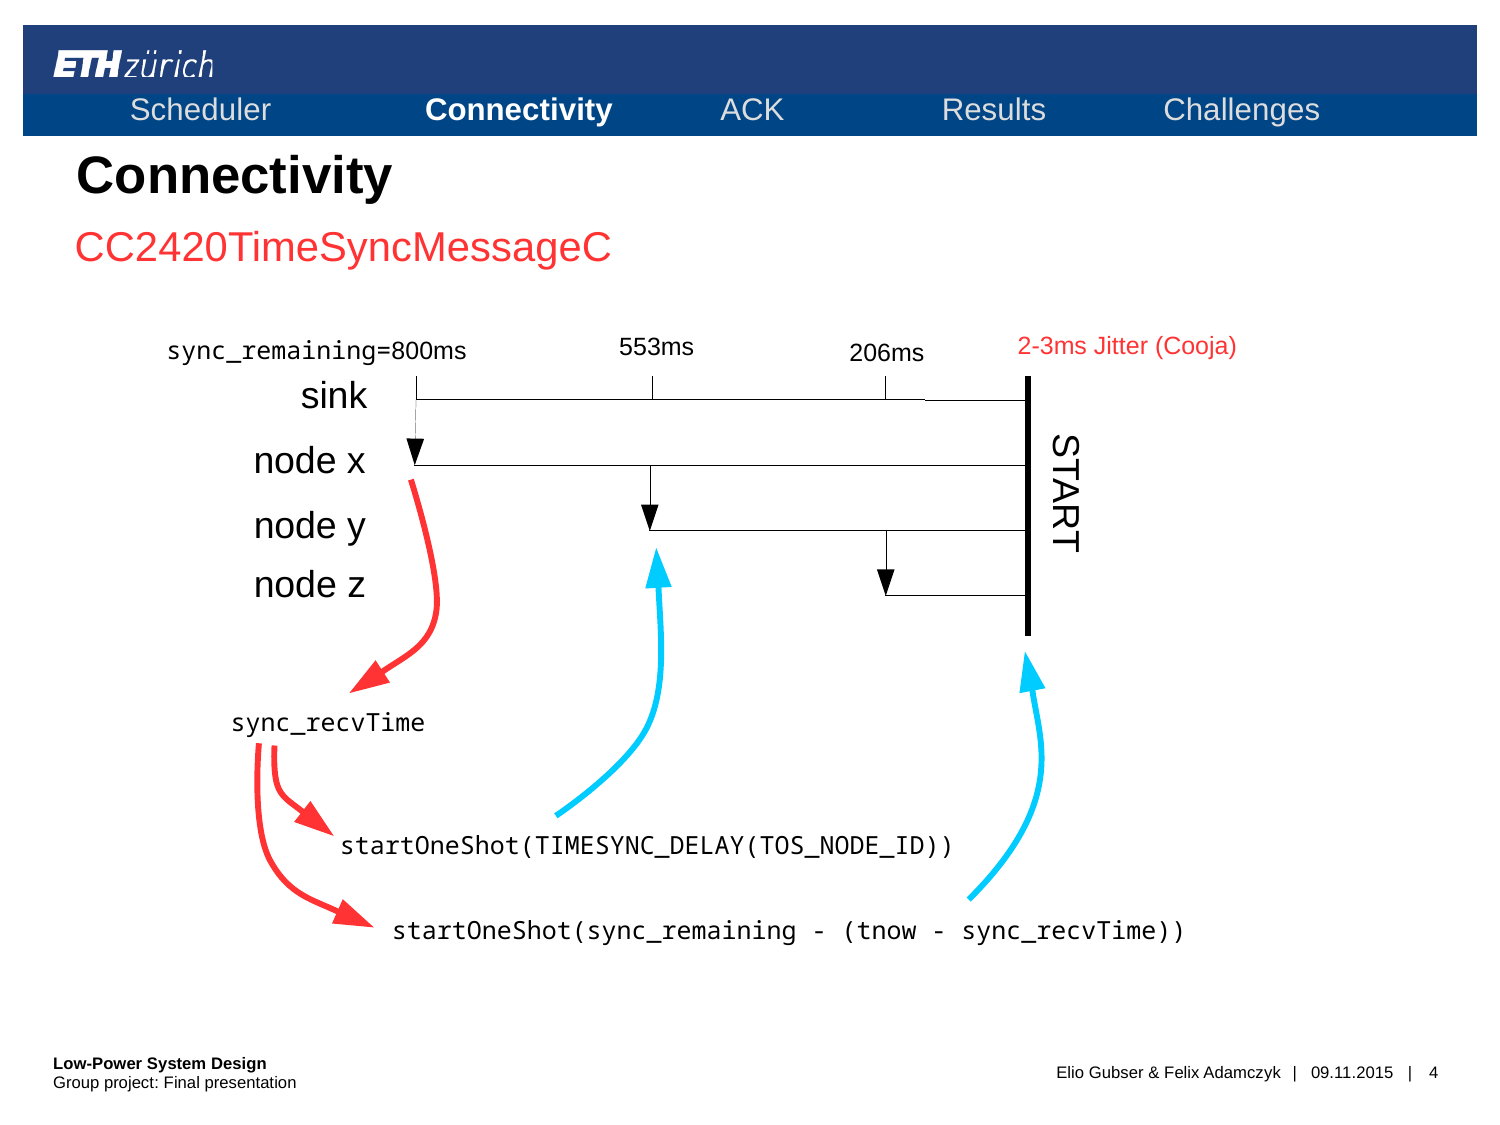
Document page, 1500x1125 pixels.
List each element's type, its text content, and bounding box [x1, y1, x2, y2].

text_box 553ms [604, 325, 710, 369]
text_box node z [238, 556, 381, 614]
text_box START [1037, 418, 1095, 568]
text_box Scheduler Connectivity ACK Results Challenges [41, 84, 1447, 136]
title Connectivity [53, 137, 1477, 297]
text_box 206ms [834, 331, 940, 375]
text_box CC2420TimeSyncMessageC [50, 223, 747, 286]
text_box sync_remaining=800ms [151, 325, 482, 371]
text_box node x [238, 432, 381, 490]
text_box startOneShot(TIMESYNC_DELAY(TOS_NODE_ID)) [325, 820, 974, 865]
text_box sync_recvTime [215, 697, 462, 742]
text_box startOneShot(sync_remaining - (tnow - sync_recvTime)) [377, 905, 1202, 950]
text_box sink [286, 367, 383, 425]
text_box node y [238, 497, 381, 555]
text_box 2-3ms Jitter (Cooja) [994, 332, 1276, 367]
